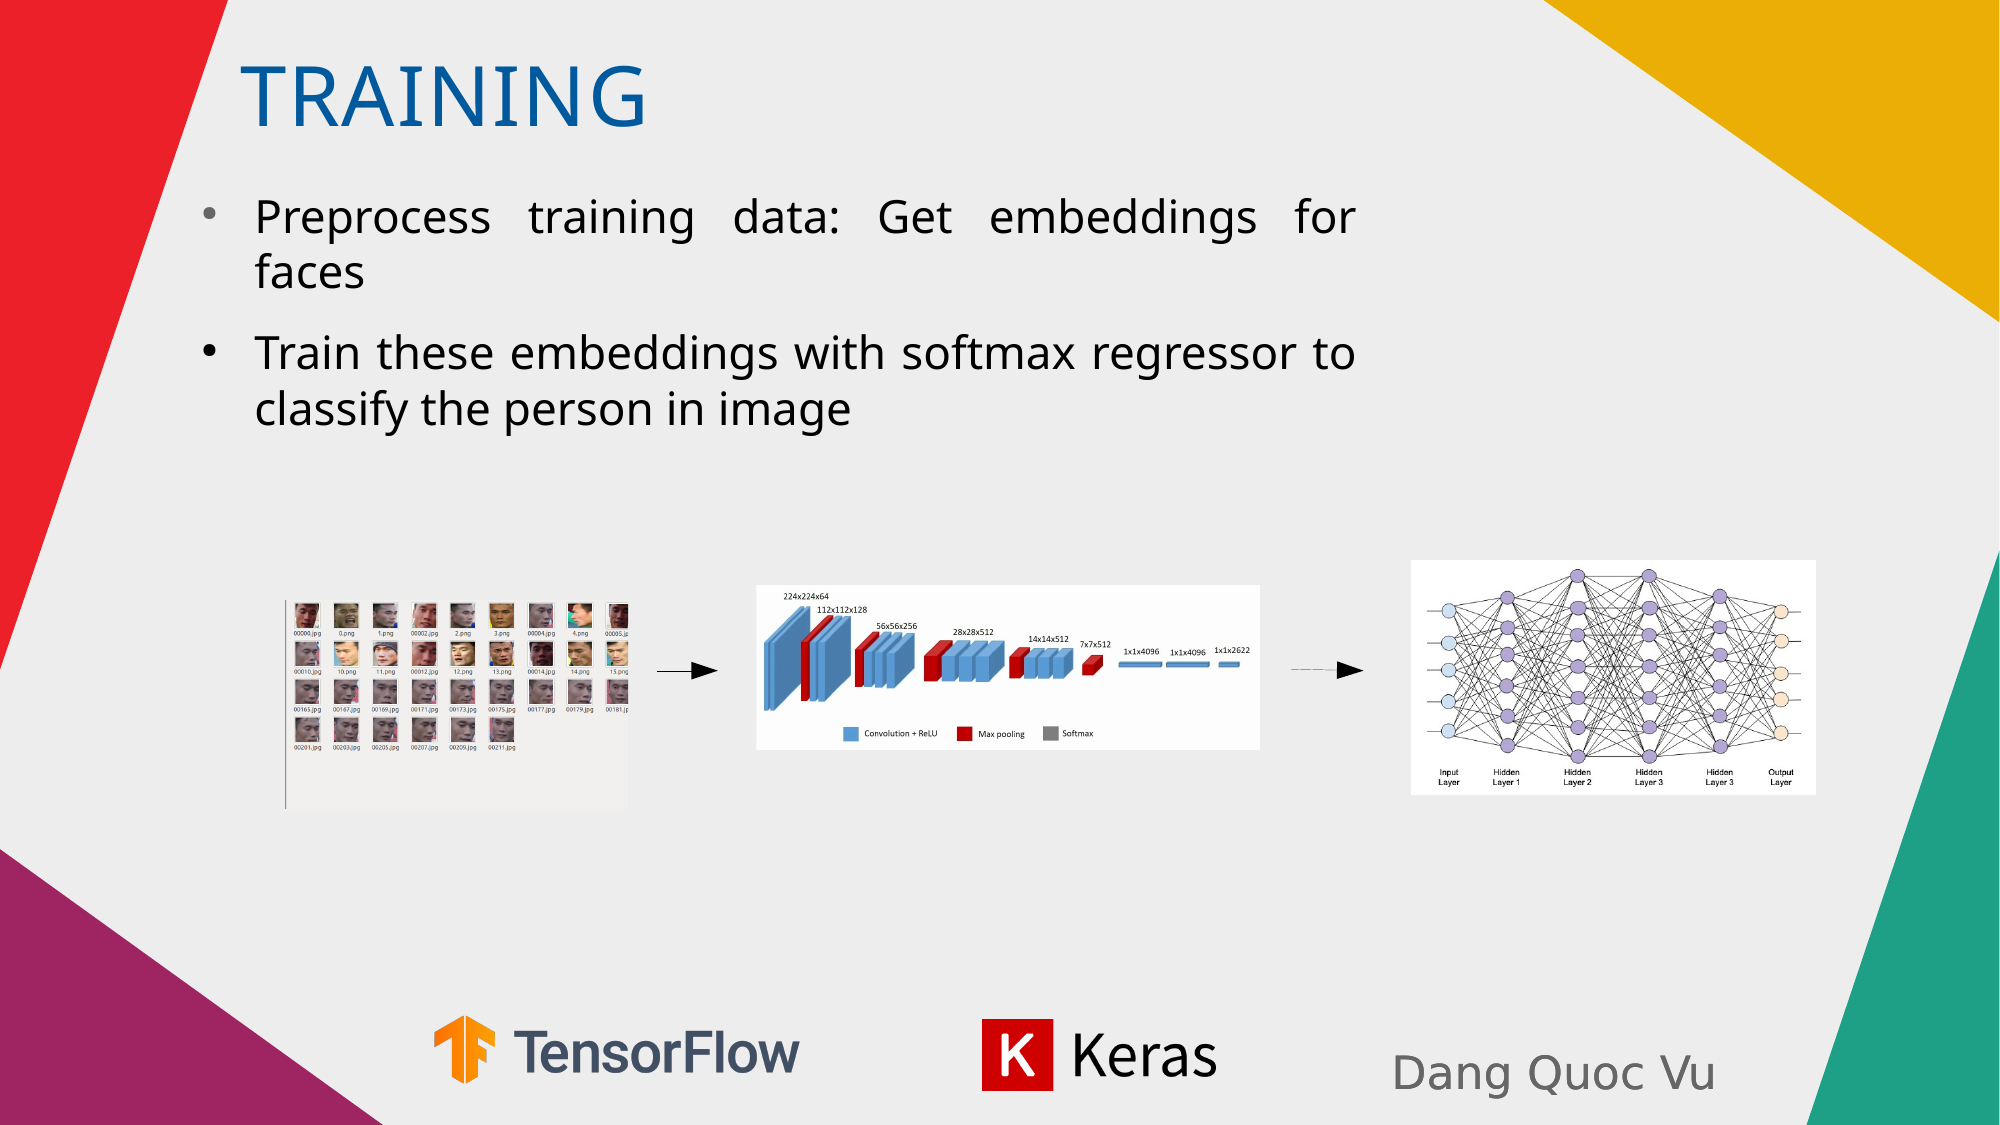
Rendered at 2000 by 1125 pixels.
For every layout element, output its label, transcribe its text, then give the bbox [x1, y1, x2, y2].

title Training [225, 0, 1820, 225]
picture [393, 974, 841, 1125]
text_box Dang Quoc Vu [1308, 1032, 1801, 1111]
picture [285, 600, 629, 809]
list Preprocess training data: Get embeddings for faces Train these embeddings with softmax regressor to classify the person in image [175, 180, 1366, 255]
picture [982, 1019, 1216, 1091]
picture [756, 585, 1261, 751]
picture [1411, 560, 1816, 796]
